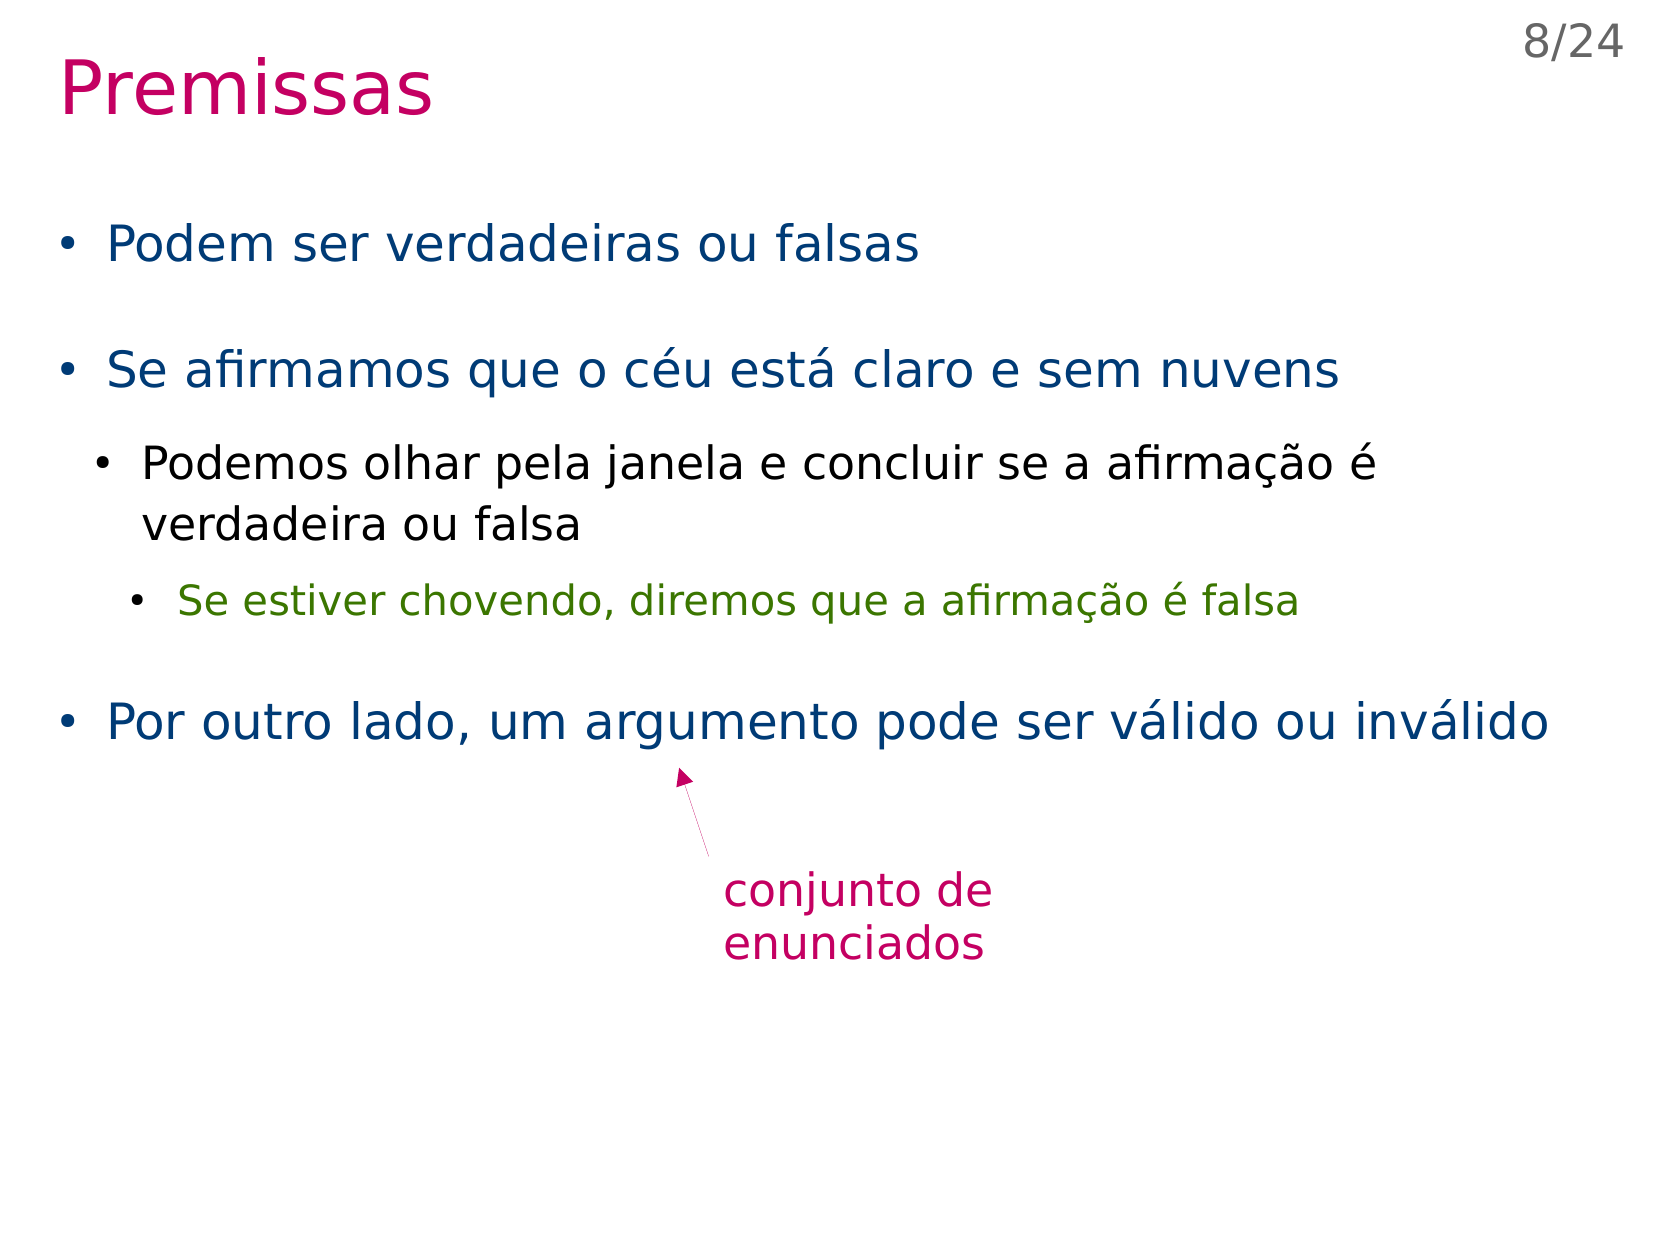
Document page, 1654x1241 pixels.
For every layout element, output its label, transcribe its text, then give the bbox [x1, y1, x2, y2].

list Podem ser verdadeiras ou falsas Se afirmamos que o céu está claro e sem nuvens Podemos olhar pela janela e concluir se a afirmação é verdadeira ou falsa Se estiver chovendo, diremos que a afirmação é falsa Por outro lado, um argumento pode ser válido ou inválido [59, 206, 1625, 1211]
title Premissas [59, 29, 1625, 148]
text_box conjunto de enunciados [708, 856, 1123, 1063]
